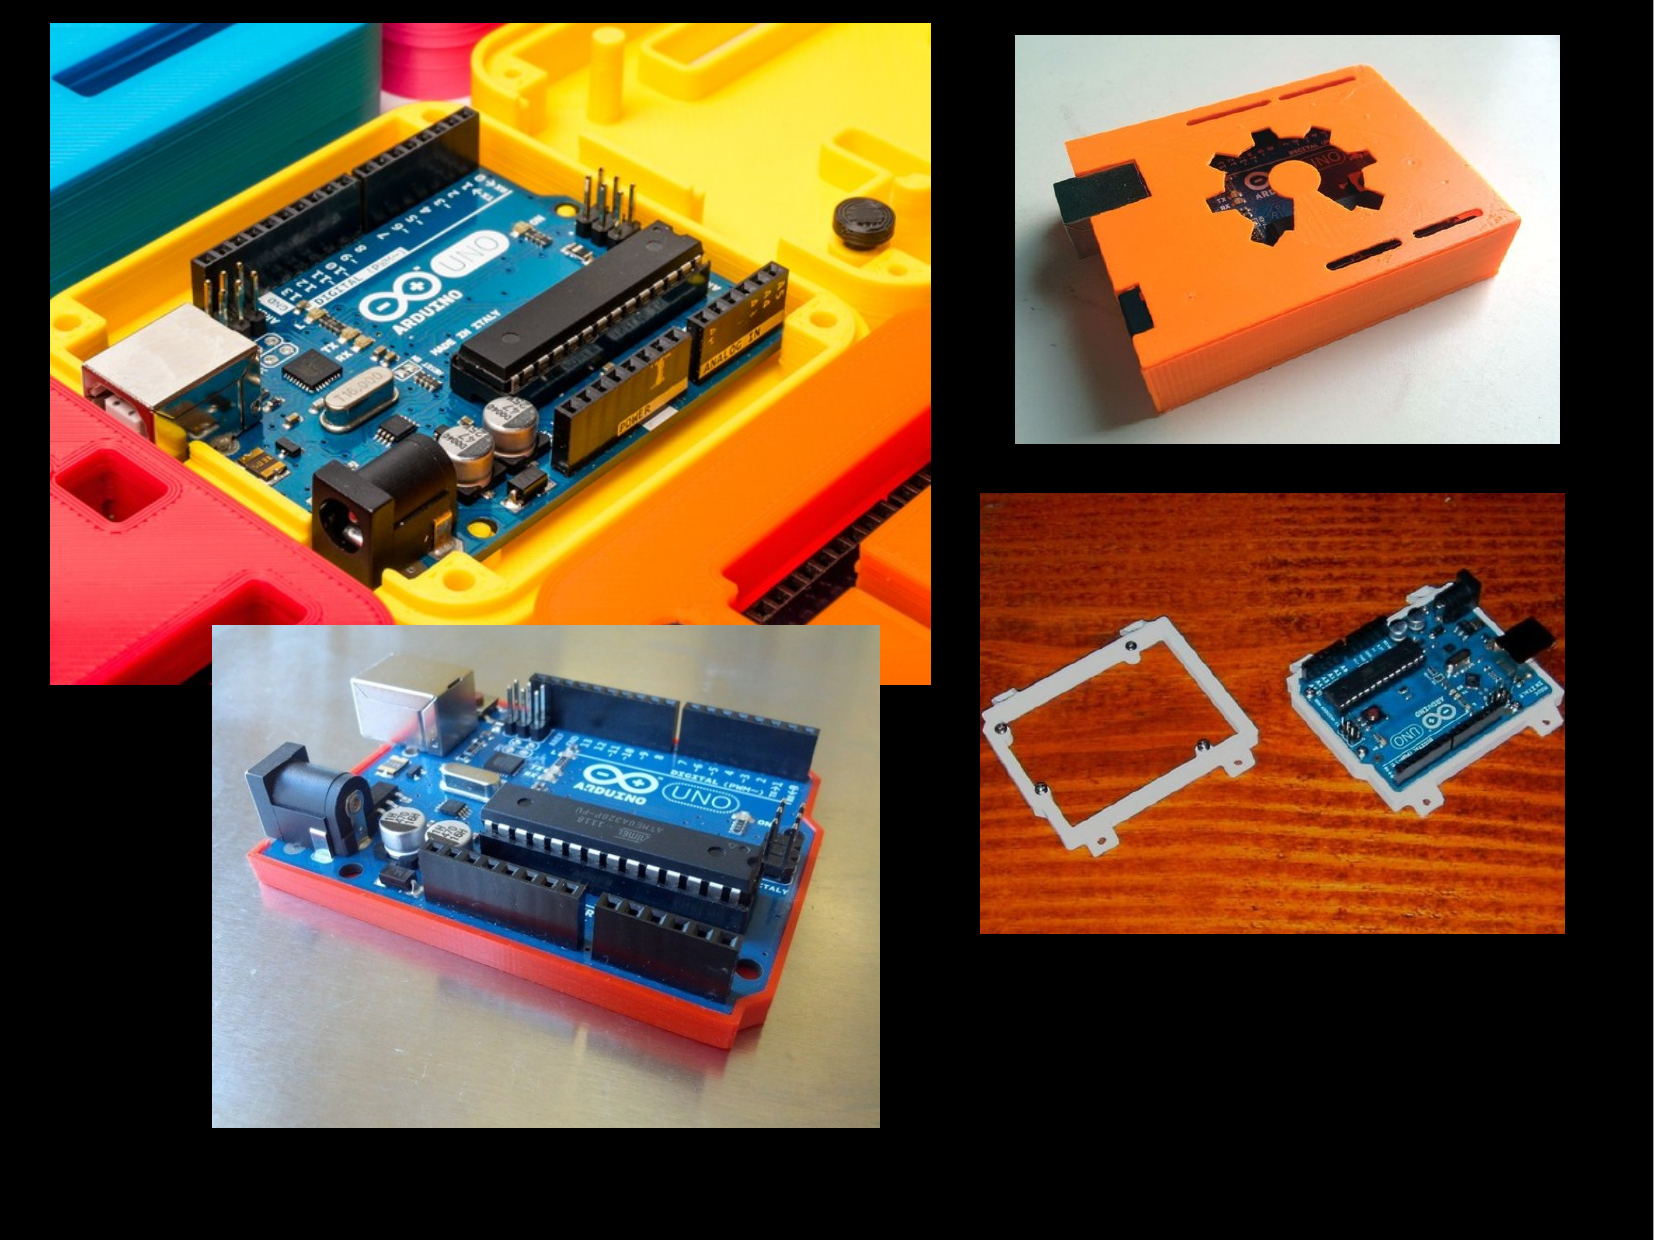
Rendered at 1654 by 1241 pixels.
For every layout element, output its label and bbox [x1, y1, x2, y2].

picture [50, 23, 127, 67]
picture [217, 108, 224, 114]
picture [50, 23, 346, 175]
picture [54, 23, 233, 95]
picture [50, 23, 931, 1128]
picture [980, 493, 1565, 934]
picture [1015, 35, 1560, 444]
picture [129, 23, 141, 29]
